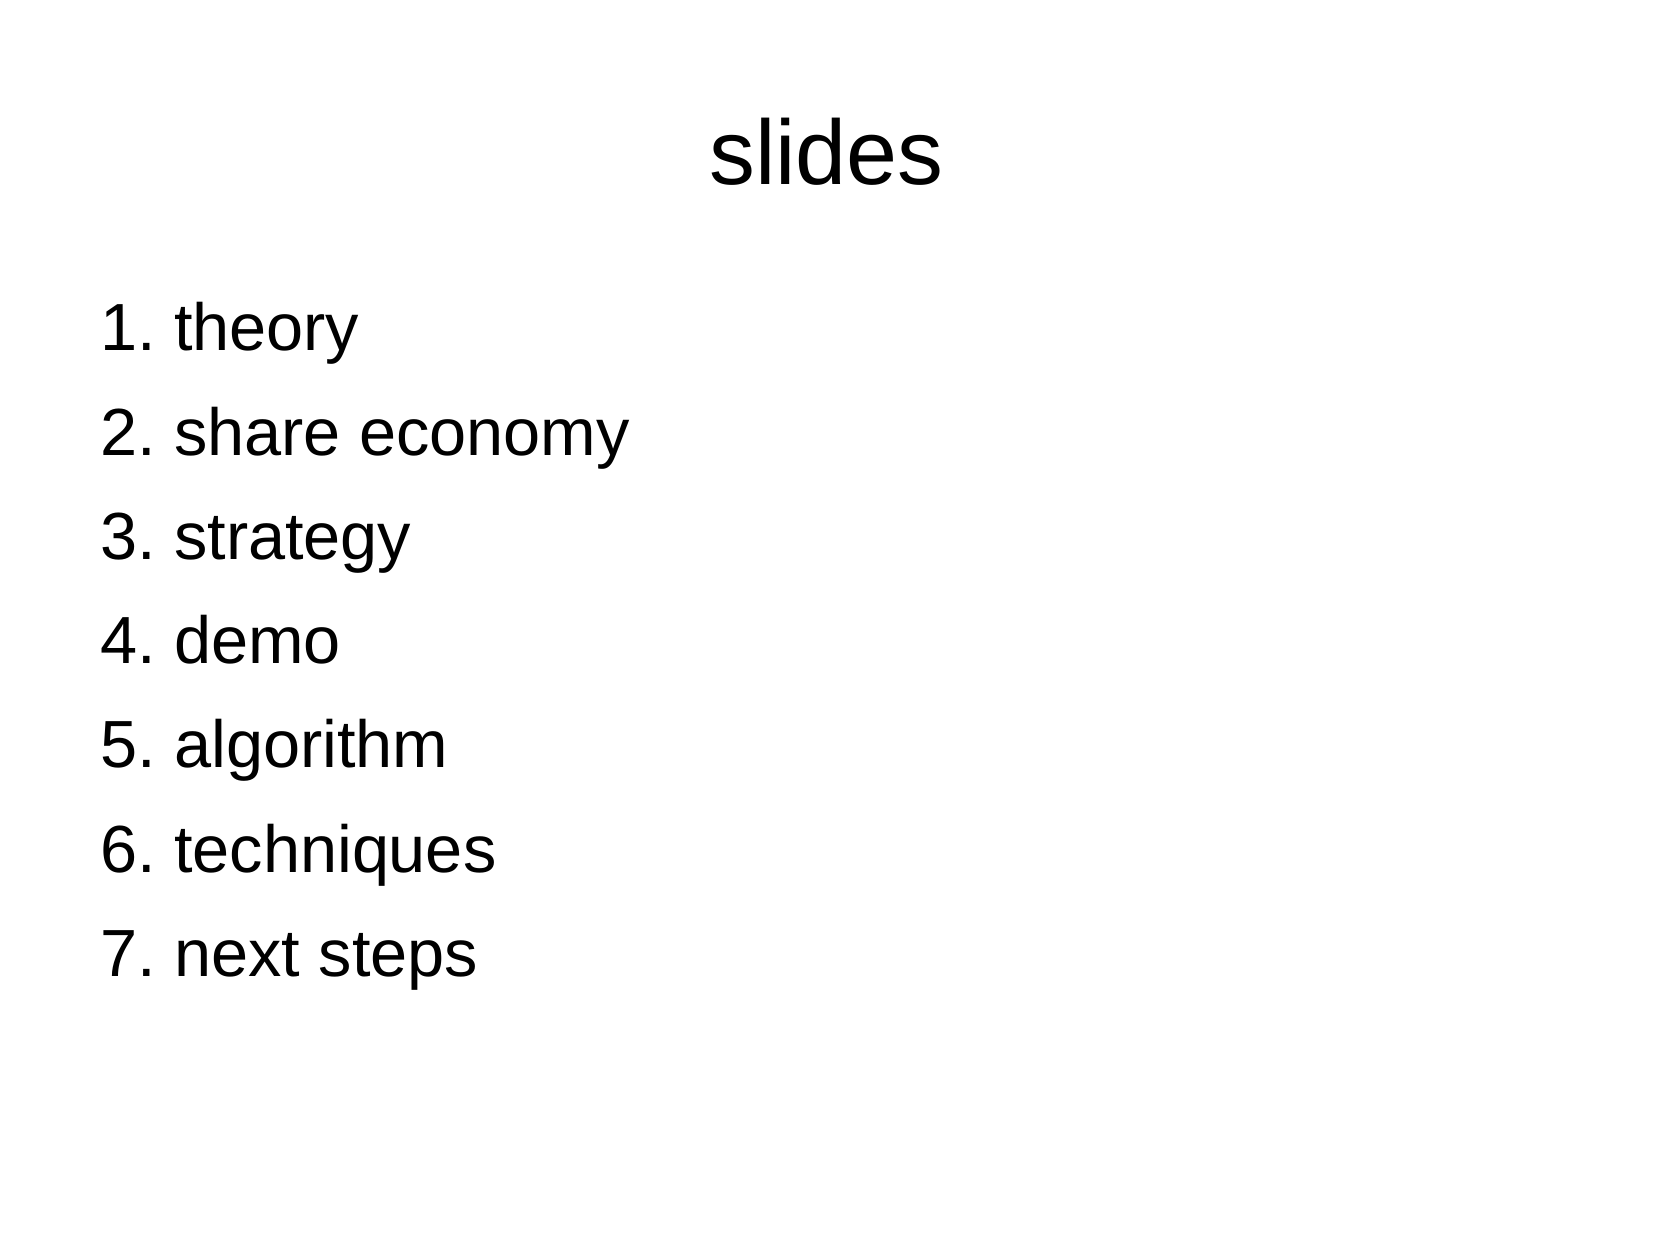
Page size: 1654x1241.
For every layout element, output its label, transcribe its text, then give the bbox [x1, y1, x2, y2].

list theory share economy strategy demo algorithm techniques next steps [82, 290, 1571, 1010]
title slides [82, 49, 1571, 257]
